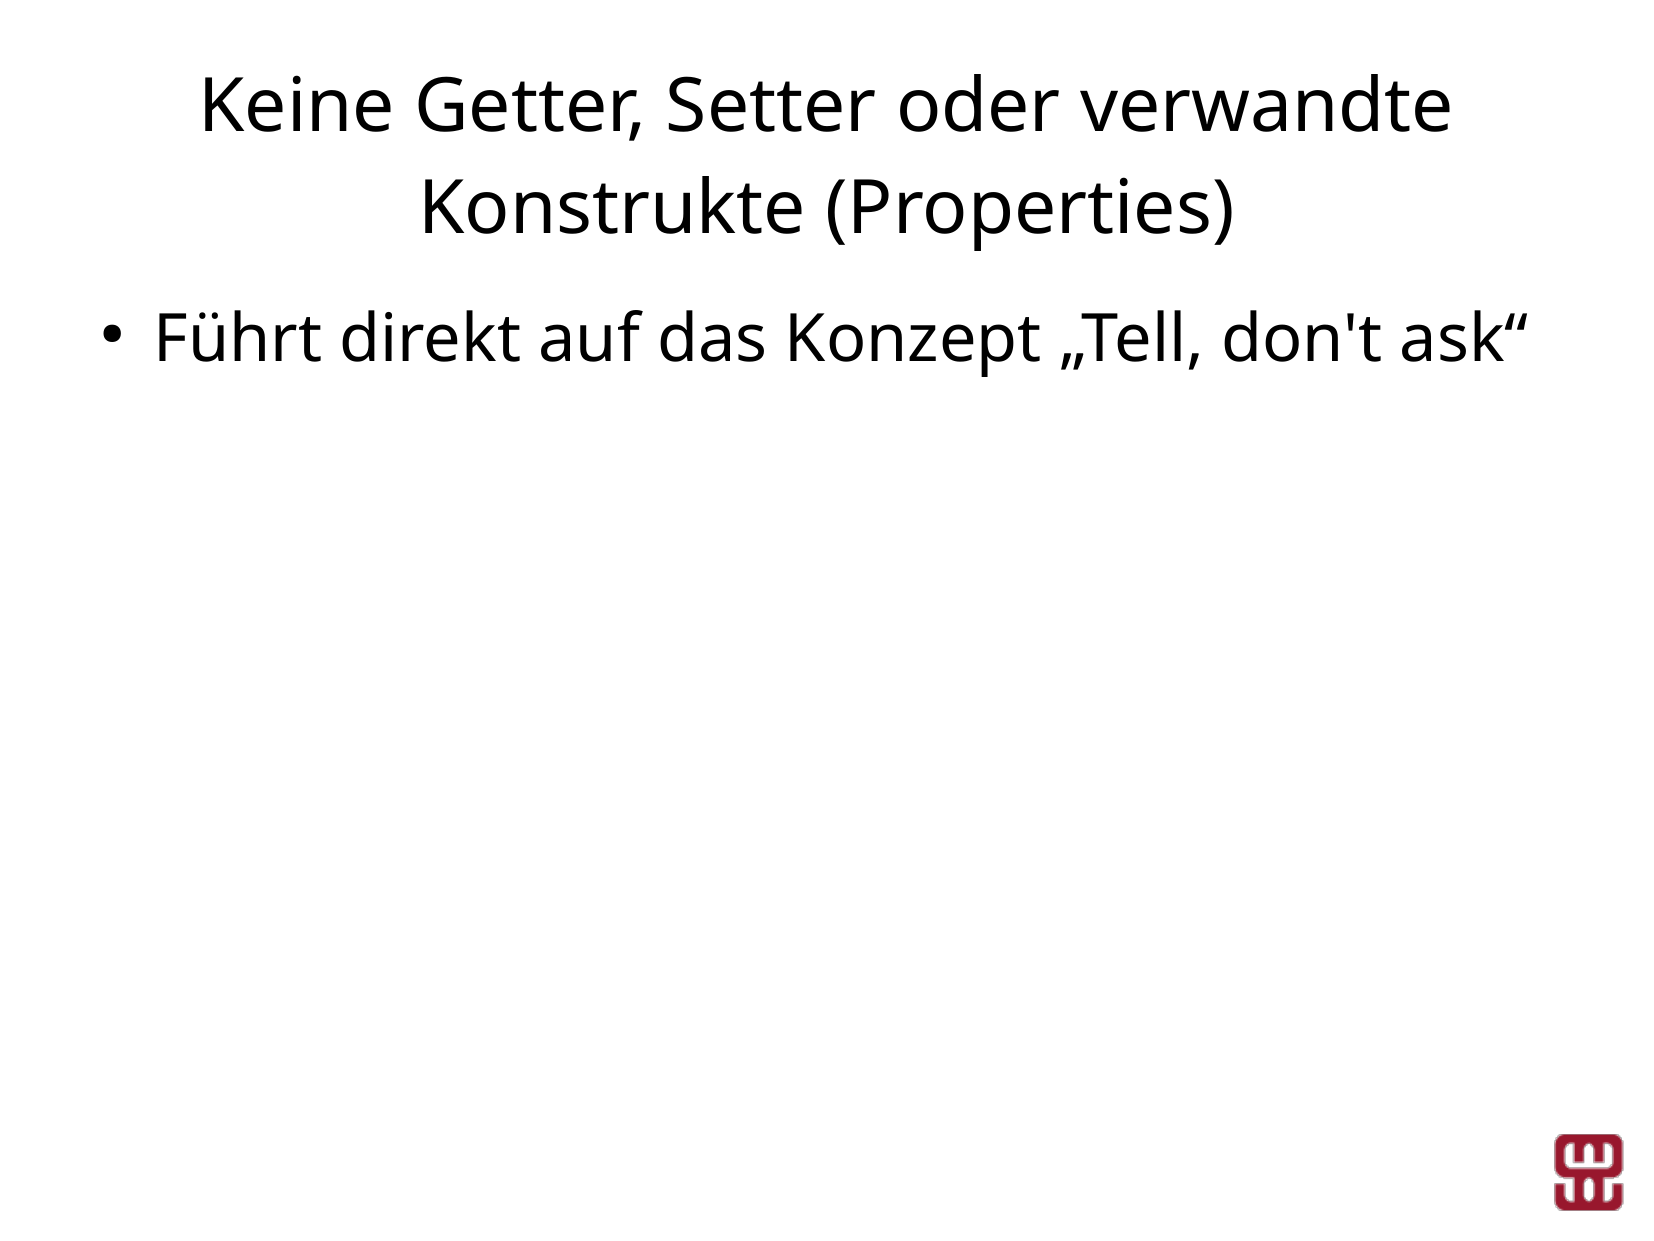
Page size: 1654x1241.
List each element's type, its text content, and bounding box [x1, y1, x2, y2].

picture [1553, 1133, 1625, 1214]
title Keine Getter, Setter oder verwandte Konstrukte (Properties) [82, 56, 1571, 250]
list Führt direkt auf das Konzept „Tell, don't ask“ [82, 290, 1571, 1094]
